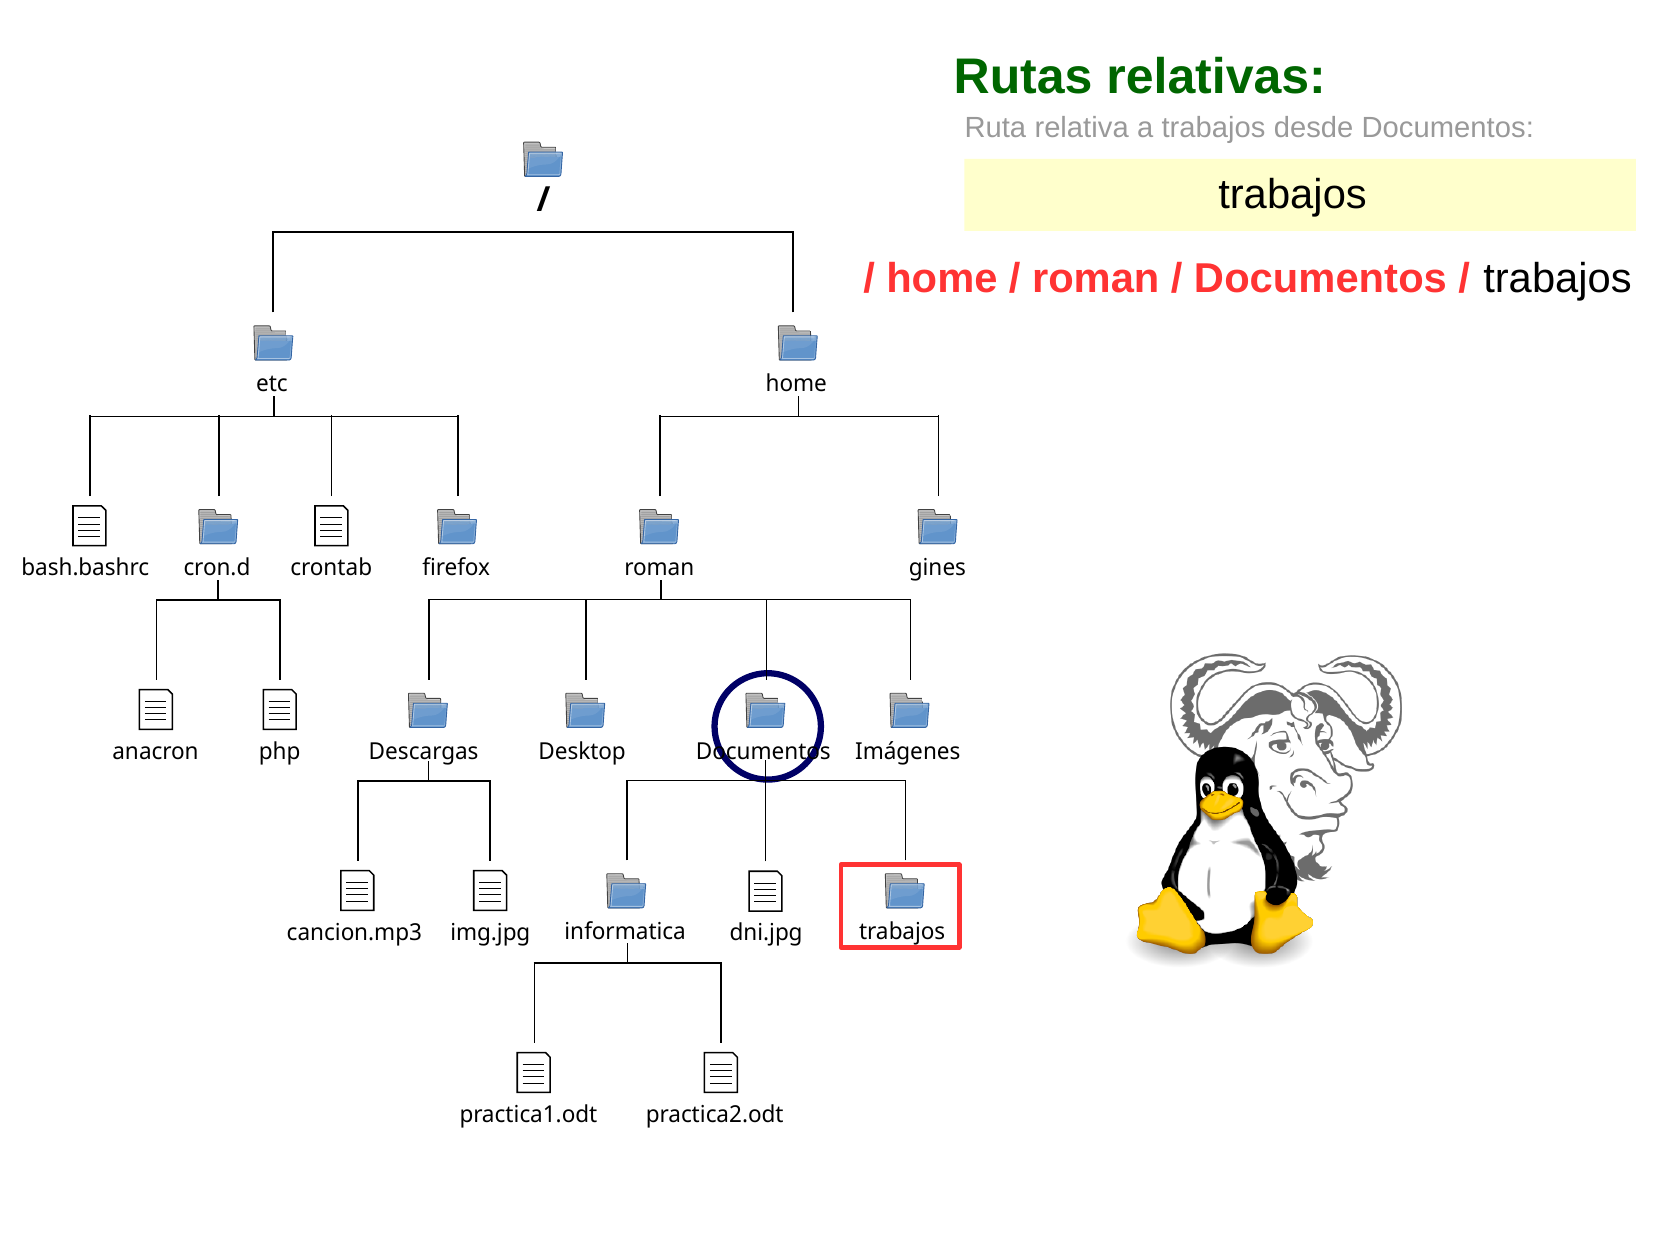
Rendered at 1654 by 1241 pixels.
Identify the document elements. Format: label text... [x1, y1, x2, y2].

picture [1125, 653, 1402, 968]
text_box [969, 158, 1636, 231]
text_box Ruta relativa a trabajos desde Documentos: [949, 103, 1551, 152]
text_box trabajos [1497, 247, 1648, 309]
text_box Rutas relativas: [938, 41, 1342, 112]
text_box trabajos [1203, 163, 1383, 225]
text_box / home / roman / Documentos / [969, 247, 1497, 309]
picture [23, 141, 969, 1128]
